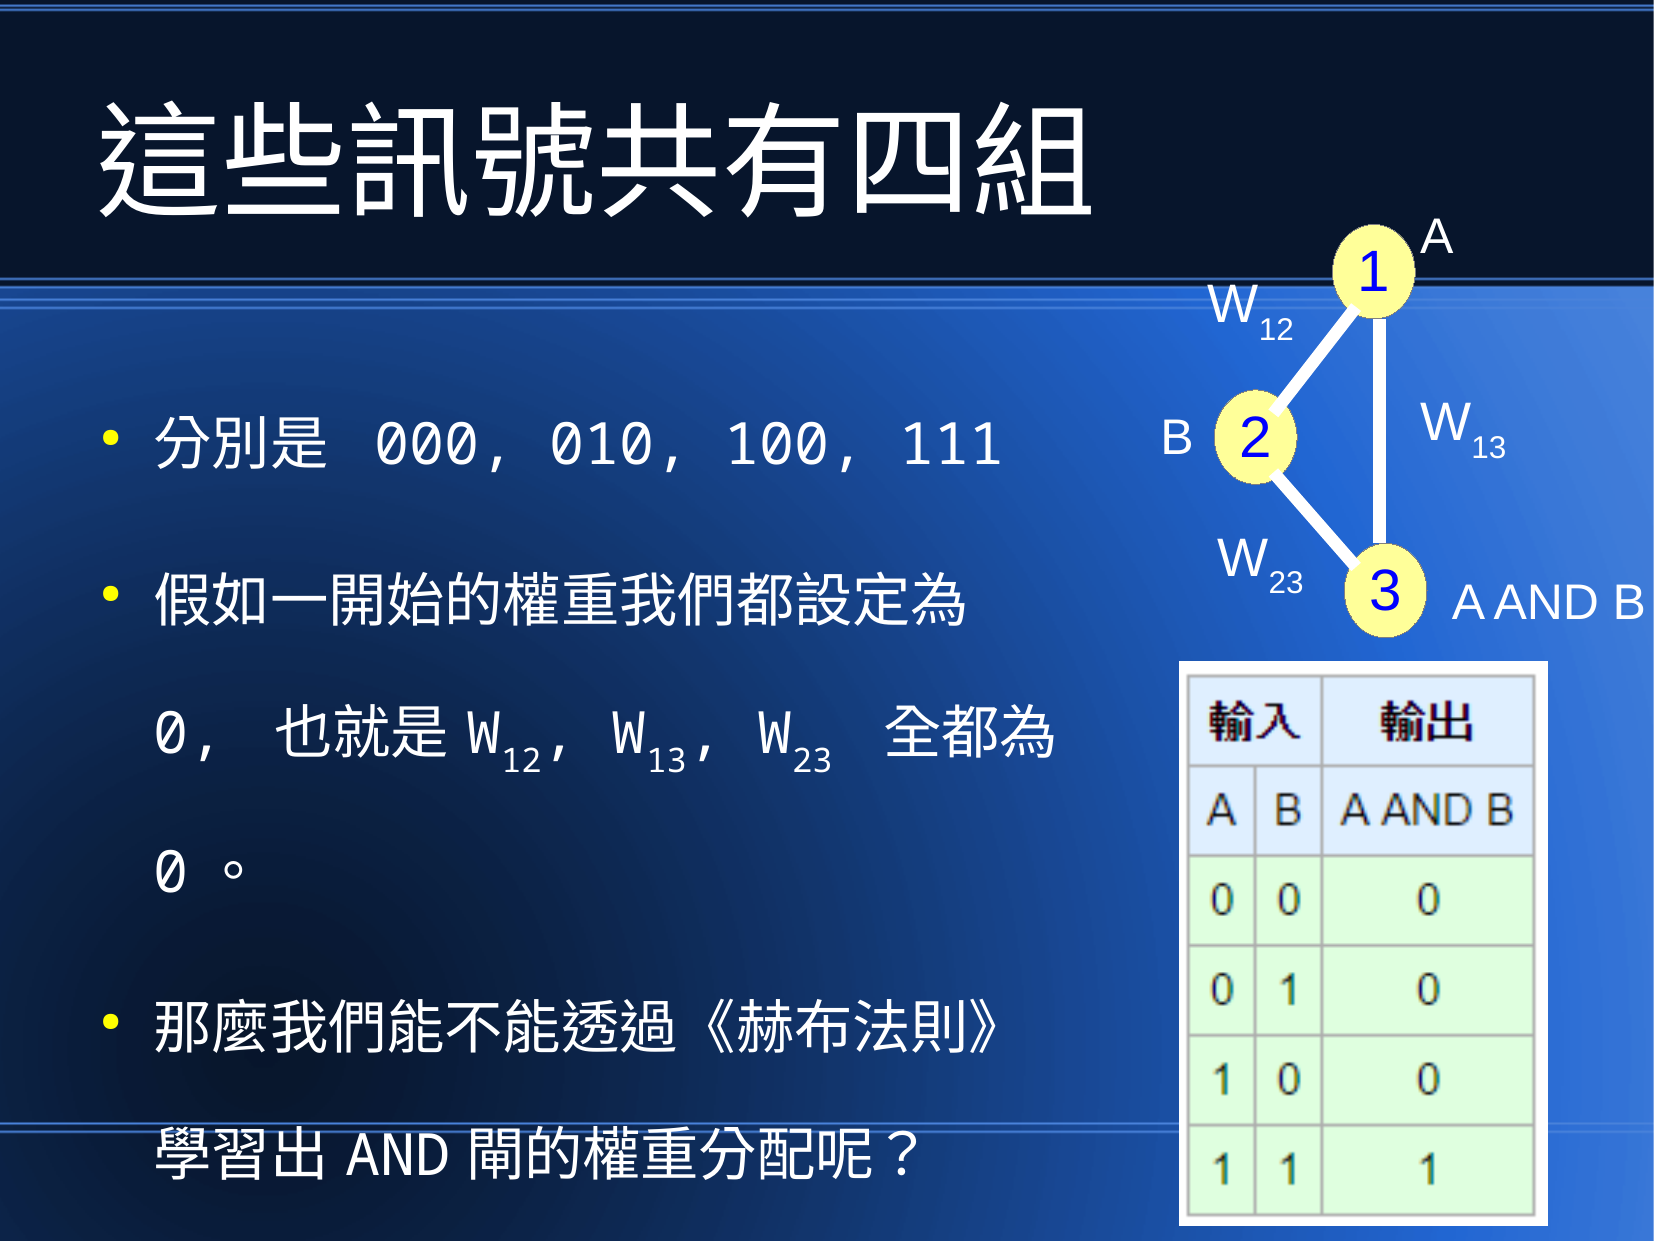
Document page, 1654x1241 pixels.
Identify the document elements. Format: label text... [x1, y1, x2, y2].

list 分別是 000, 010, 100, 111 假如一開始的權重我們都設定為 0, 也就是W12, W13, W23 全都為 0。 那麼我們能不能透過《赫布法則》學習出AND閘的權重分配呢？ [82, 355, 1063, 1241]
title 這些訊號共有四組 [82, 49, 1111, 257]
text_box A [1405, 200, 1469, 272]
text_box A AND B [1437, 567, 1654, 638]
text_box W23 [1202, 519, 1319, 608]
text_box 3 [1344, 543, 1428, 638]
picture [0, 0, 1654, 1241]
text_box B [1145, 401, 1209, 473]
text_box 1 [1332, 224, 1416, 319]
text_box W13 [1405, 384, 1522, 473]
text_box W12 [1192, 266, 1309, 355]
text_box 2 [1214, 389, 1298, 485]
